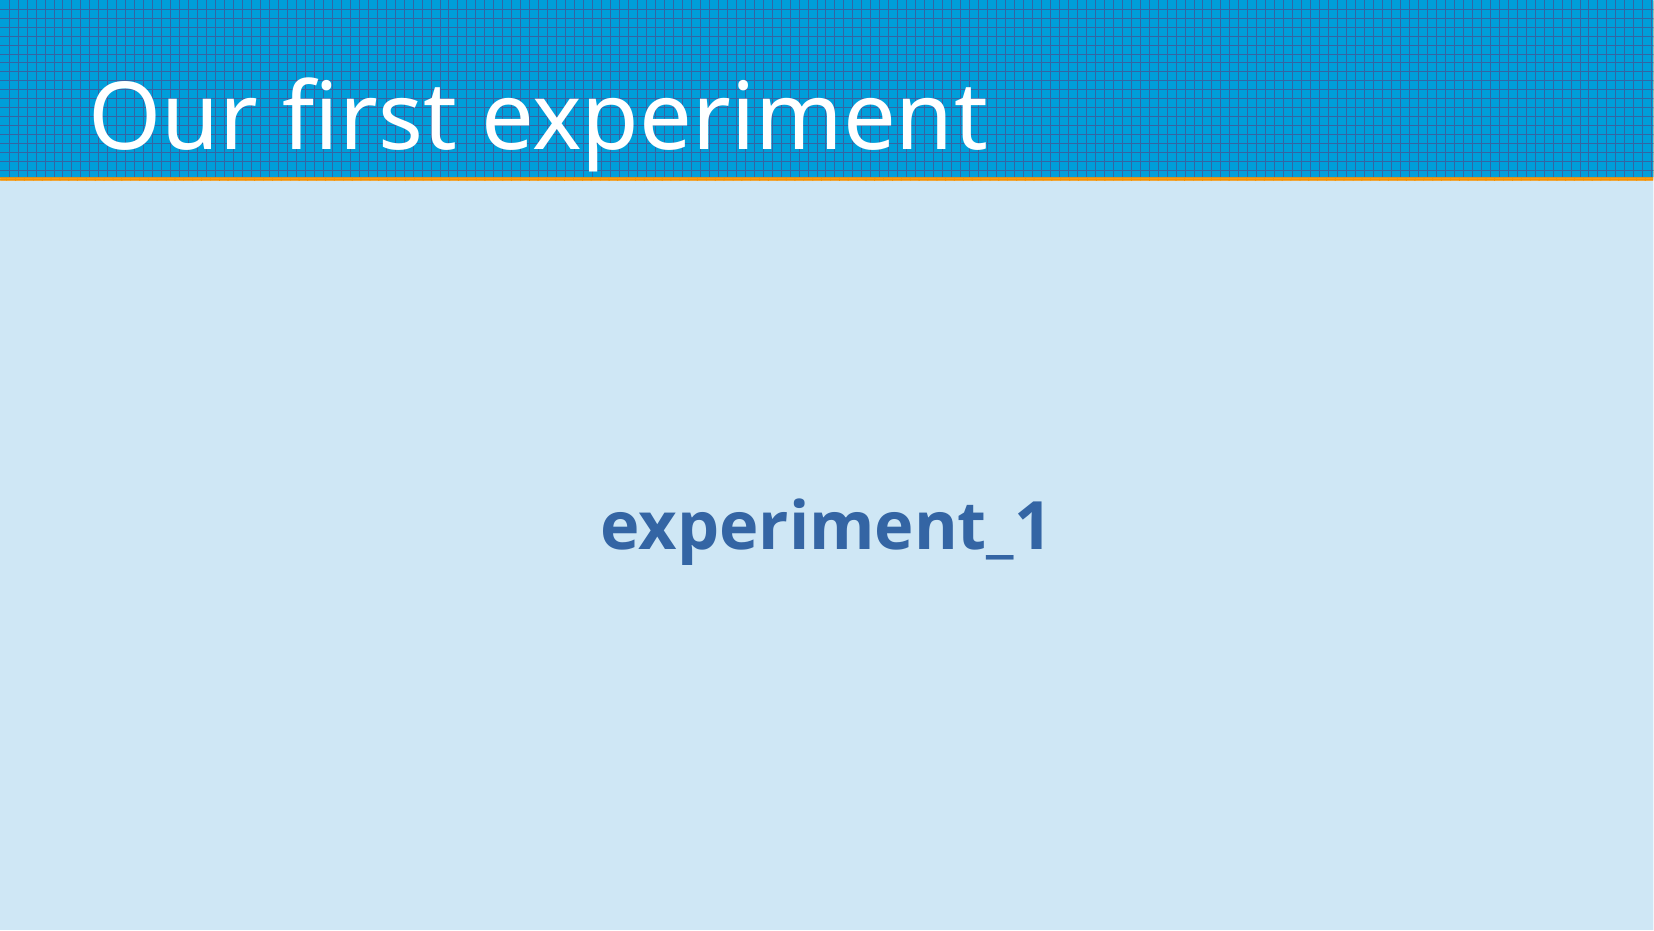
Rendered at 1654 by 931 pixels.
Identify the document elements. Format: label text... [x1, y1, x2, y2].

subtitle experiment_1 [88, 236, 1565, 813]
title Our first experiment [88, 14, 1565, 178]
